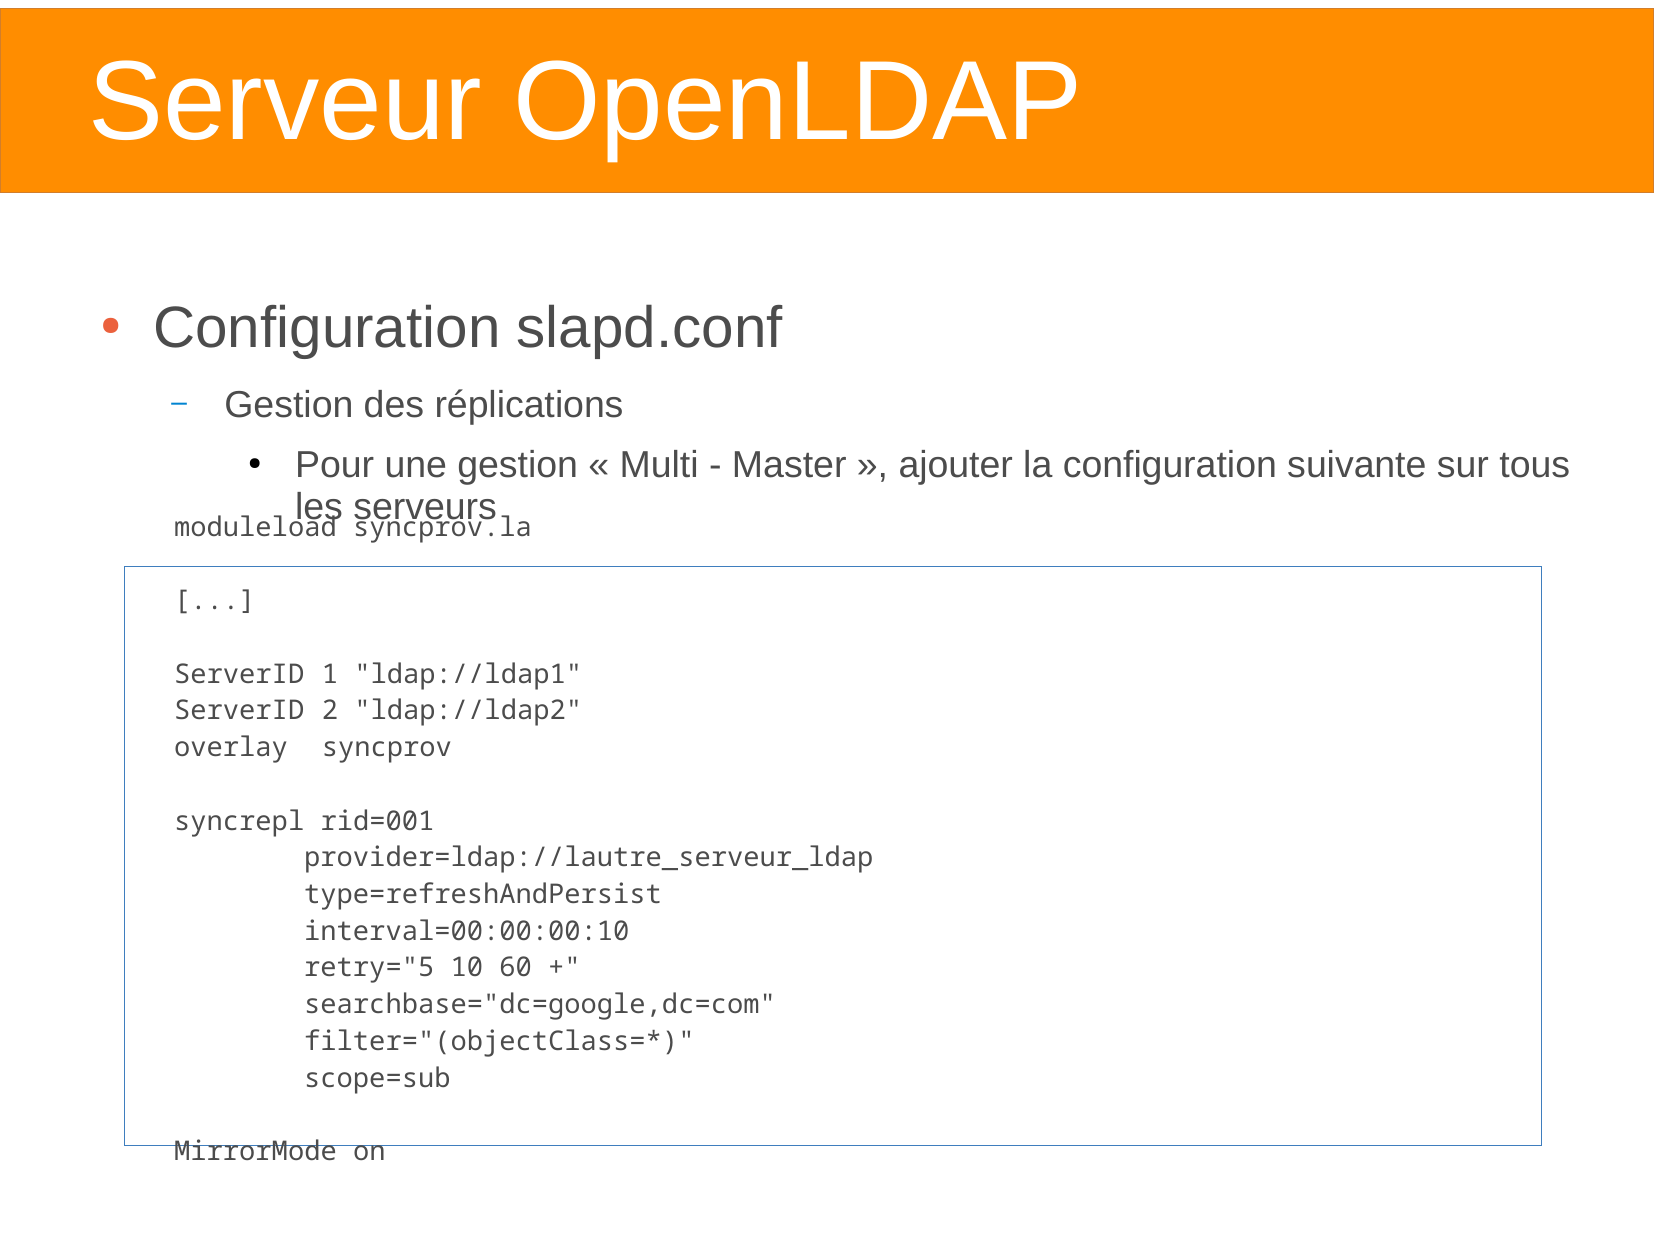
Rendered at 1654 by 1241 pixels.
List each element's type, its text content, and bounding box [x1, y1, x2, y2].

list Configuration slapd.conf Gestion des réplications Pour une gestion « Multi - Master », ajouter la configuration suivante sur tous les serveurs [82, 295, 1571, 1182]
text_box moduleload syncprov.la [...] ServerID 1 "ldap://ldap1" ServerID 2 "ldap://ldap2" overlay syncprov syncrepl rid=001 provider=ldap://lautre_serveur_ldap type=refreshAndPersist interval=00:00:00:10 retry="5 10 60 +" searchbase="dc=google,dc=com" filter="(objectClass=*)" scope=sub MirrorMode on [124, 566, 1542, 1146]
title Serveur OpenLDAP [0, 8, 1654, 193]
